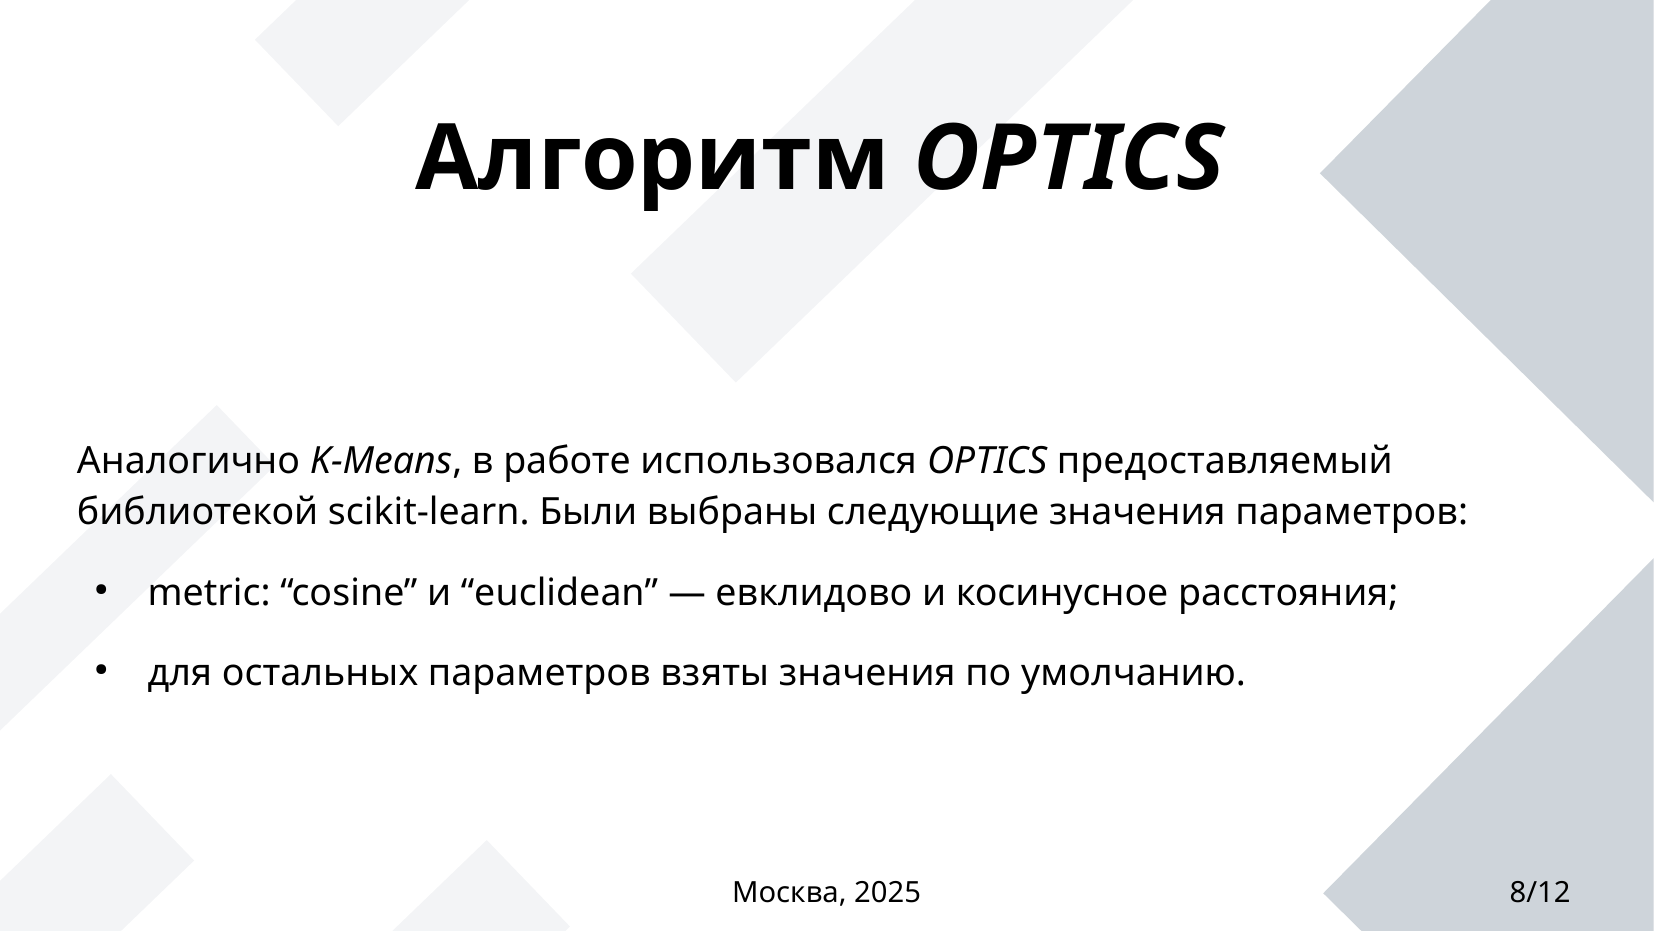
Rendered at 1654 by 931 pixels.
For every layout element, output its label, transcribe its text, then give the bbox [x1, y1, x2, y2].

list Аналогично K-Means, в работе использовался OPTICS предоставляемый библиотекой scikit-learn. Были выбраны следующие значения параметров: metric: “cosine” и “euclidean” — евклидово и косинусное расстояния; для остальных параметров взяты значения по умолчанию. [76, 295, 1565, 835]
title Алгоритм OPTICS [76, 76, 1565, 233]
